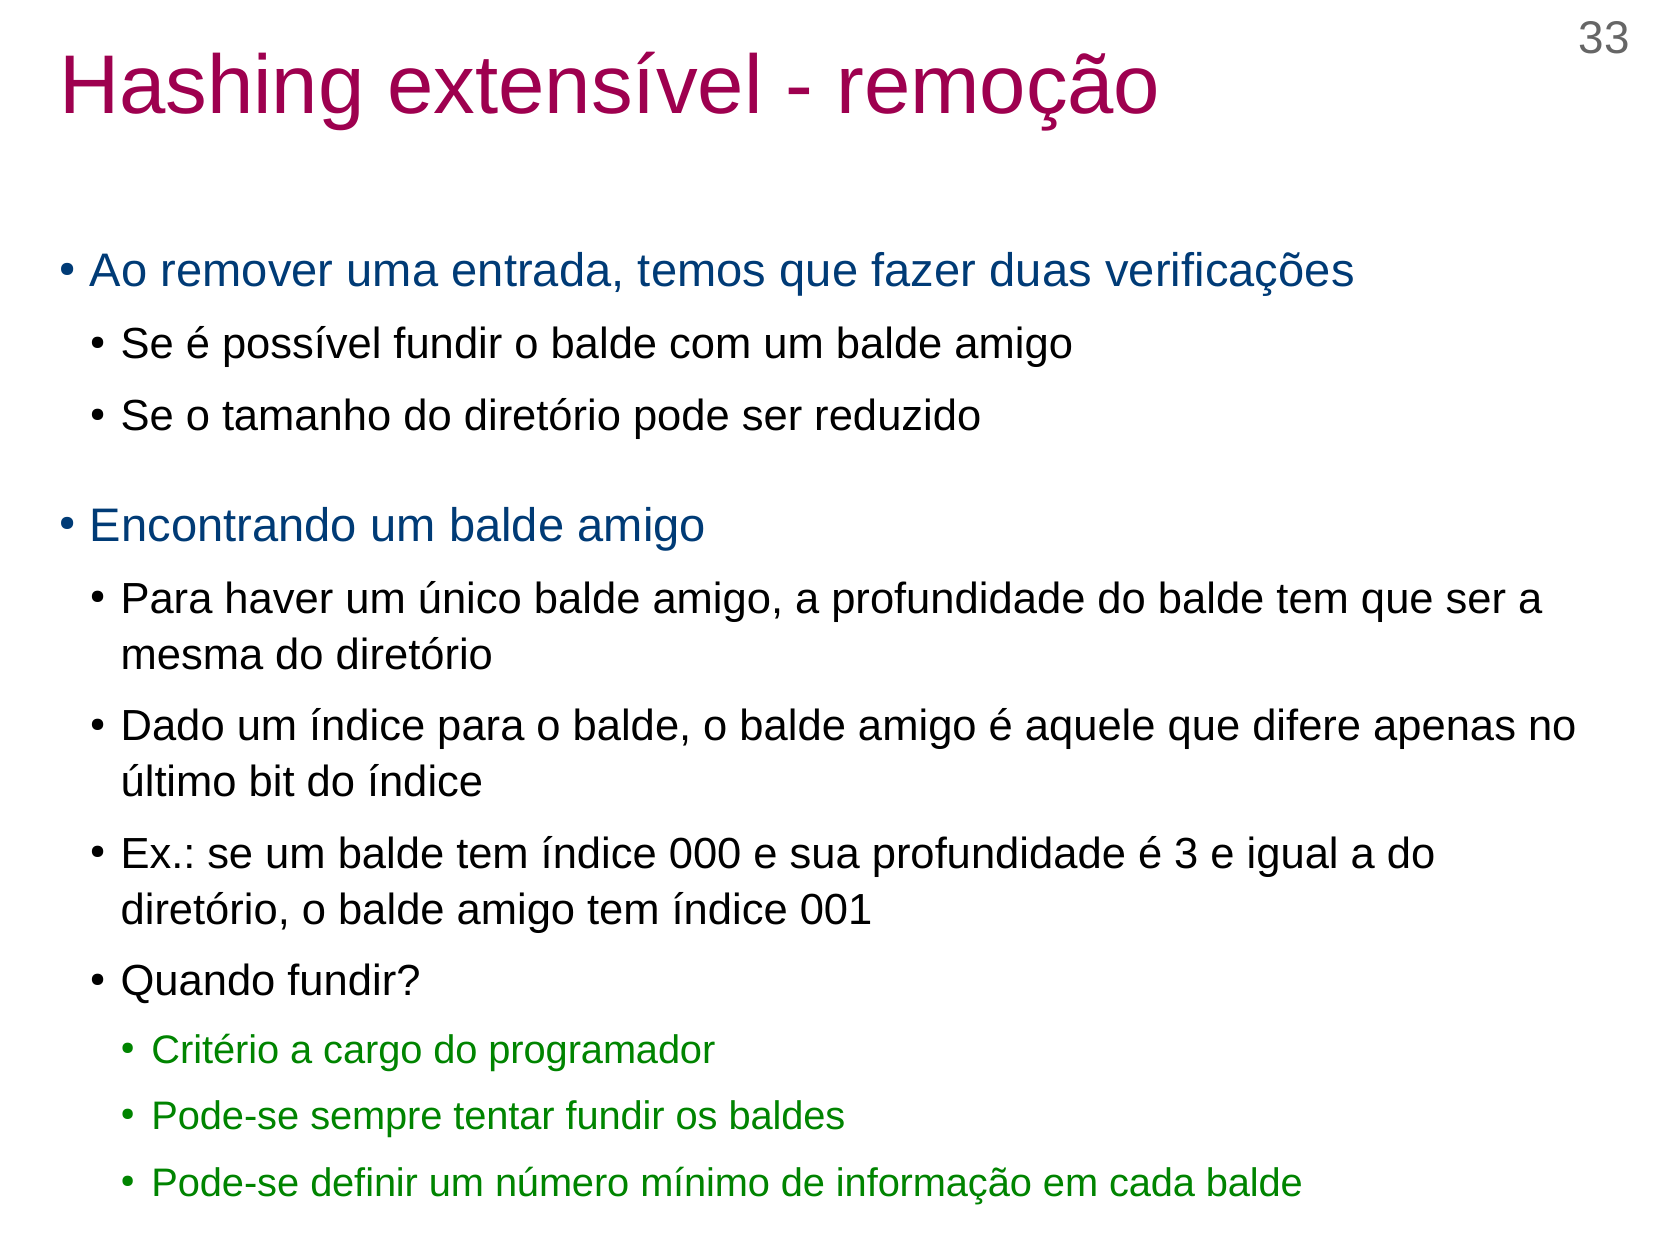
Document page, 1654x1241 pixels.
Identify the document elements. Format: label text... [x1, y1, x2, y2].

title Hashing extensível - remoção [59, 29, 1595, 148]
list Ao remover uma entrada, temos que fazer duas verificações Se é possível fundir o balde com um balde amigo Se o tamanho do diretório pode ser reduzido Encontrando um balde amigo Para haver um único balde amigo, a profundidade do balde tem que ser a mesma do diretório Dado um índice para o balde, o balde amigo é aquele que difere apenas no último bit do índice Ex.: se um balde tem índice 000 e sua profundidade é 3 e igual a do diretório, o balde amigo tem índice 001 Quando fundir? Critério a cargo do programador Pode-se sempre tentar fundir os baldes Pode-se definir um número mínimo de informação em cada balde [59, 236, 1595, 1211]
